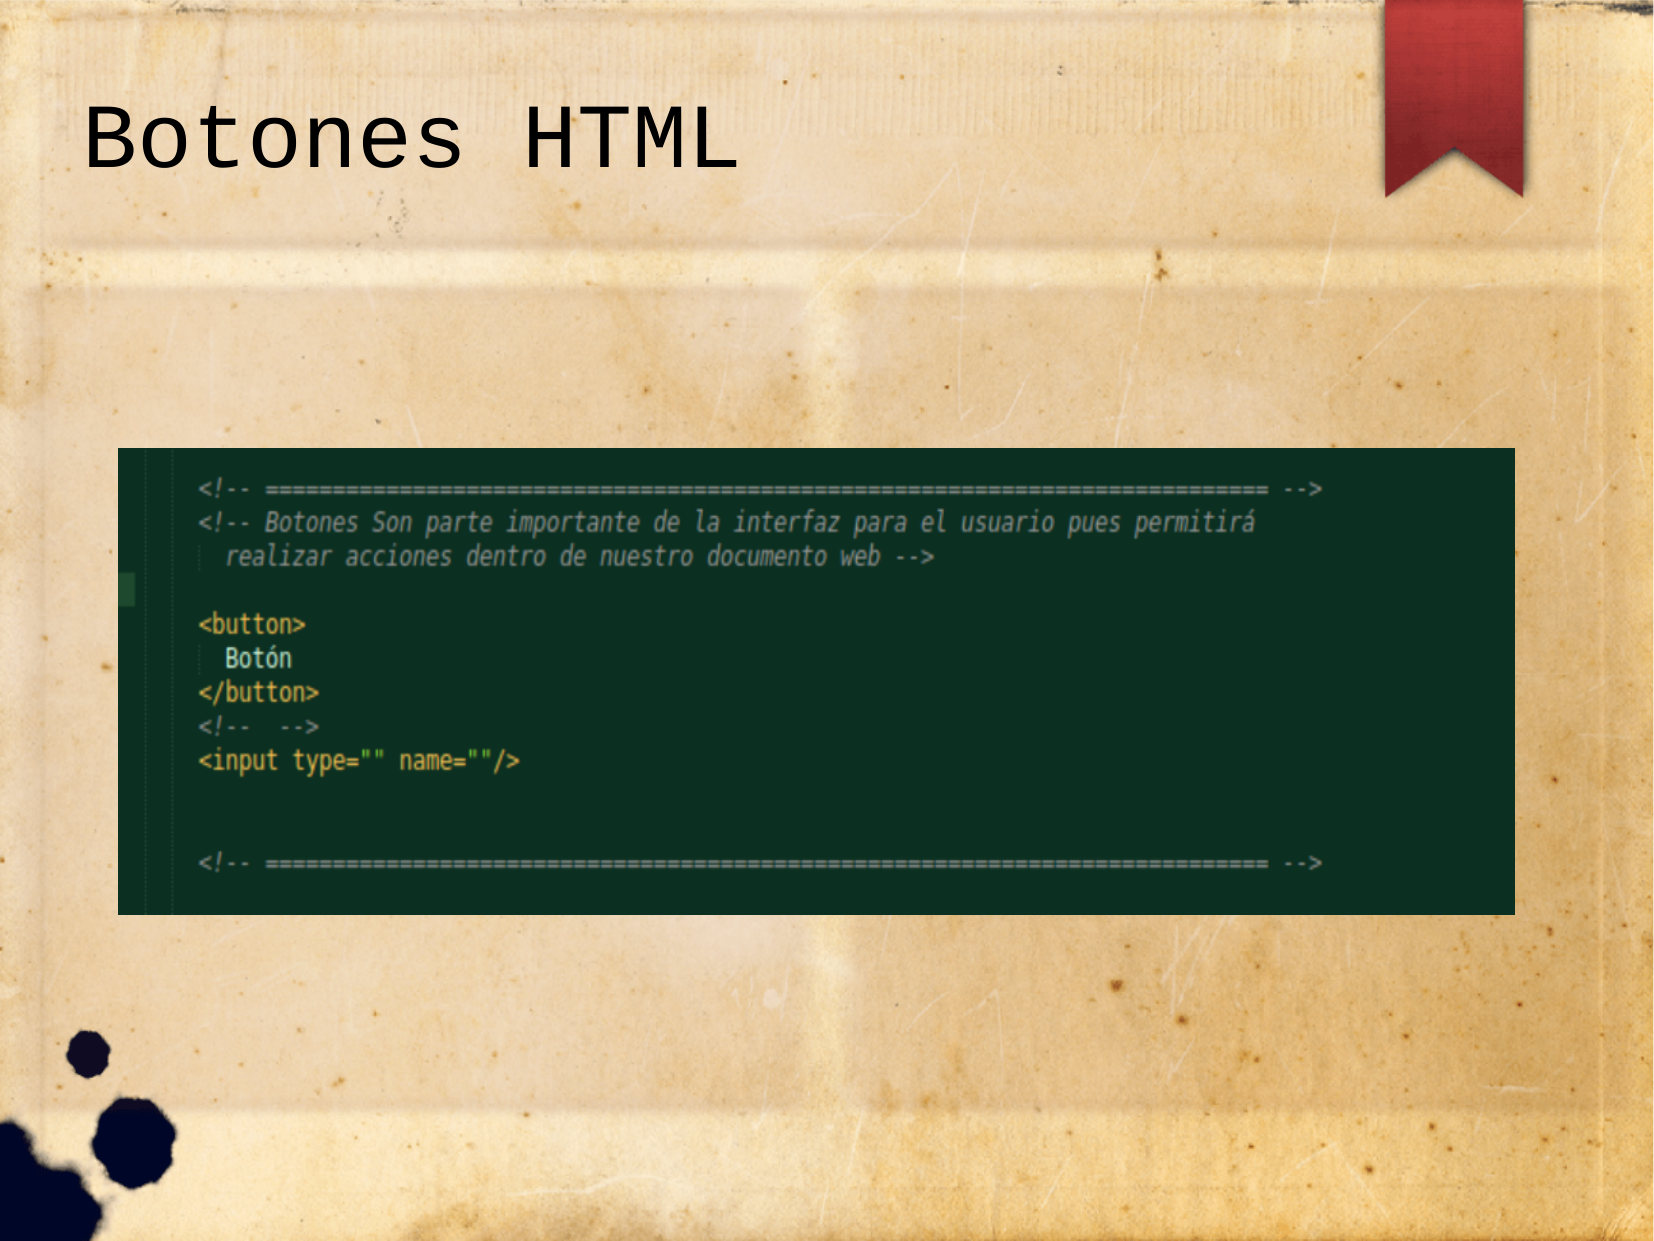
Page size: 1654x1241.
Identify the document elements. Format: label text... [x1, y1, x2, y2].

title Botones HTML [82, 49, 1347, 237]
picture [0, 0, 1654, 1241]
